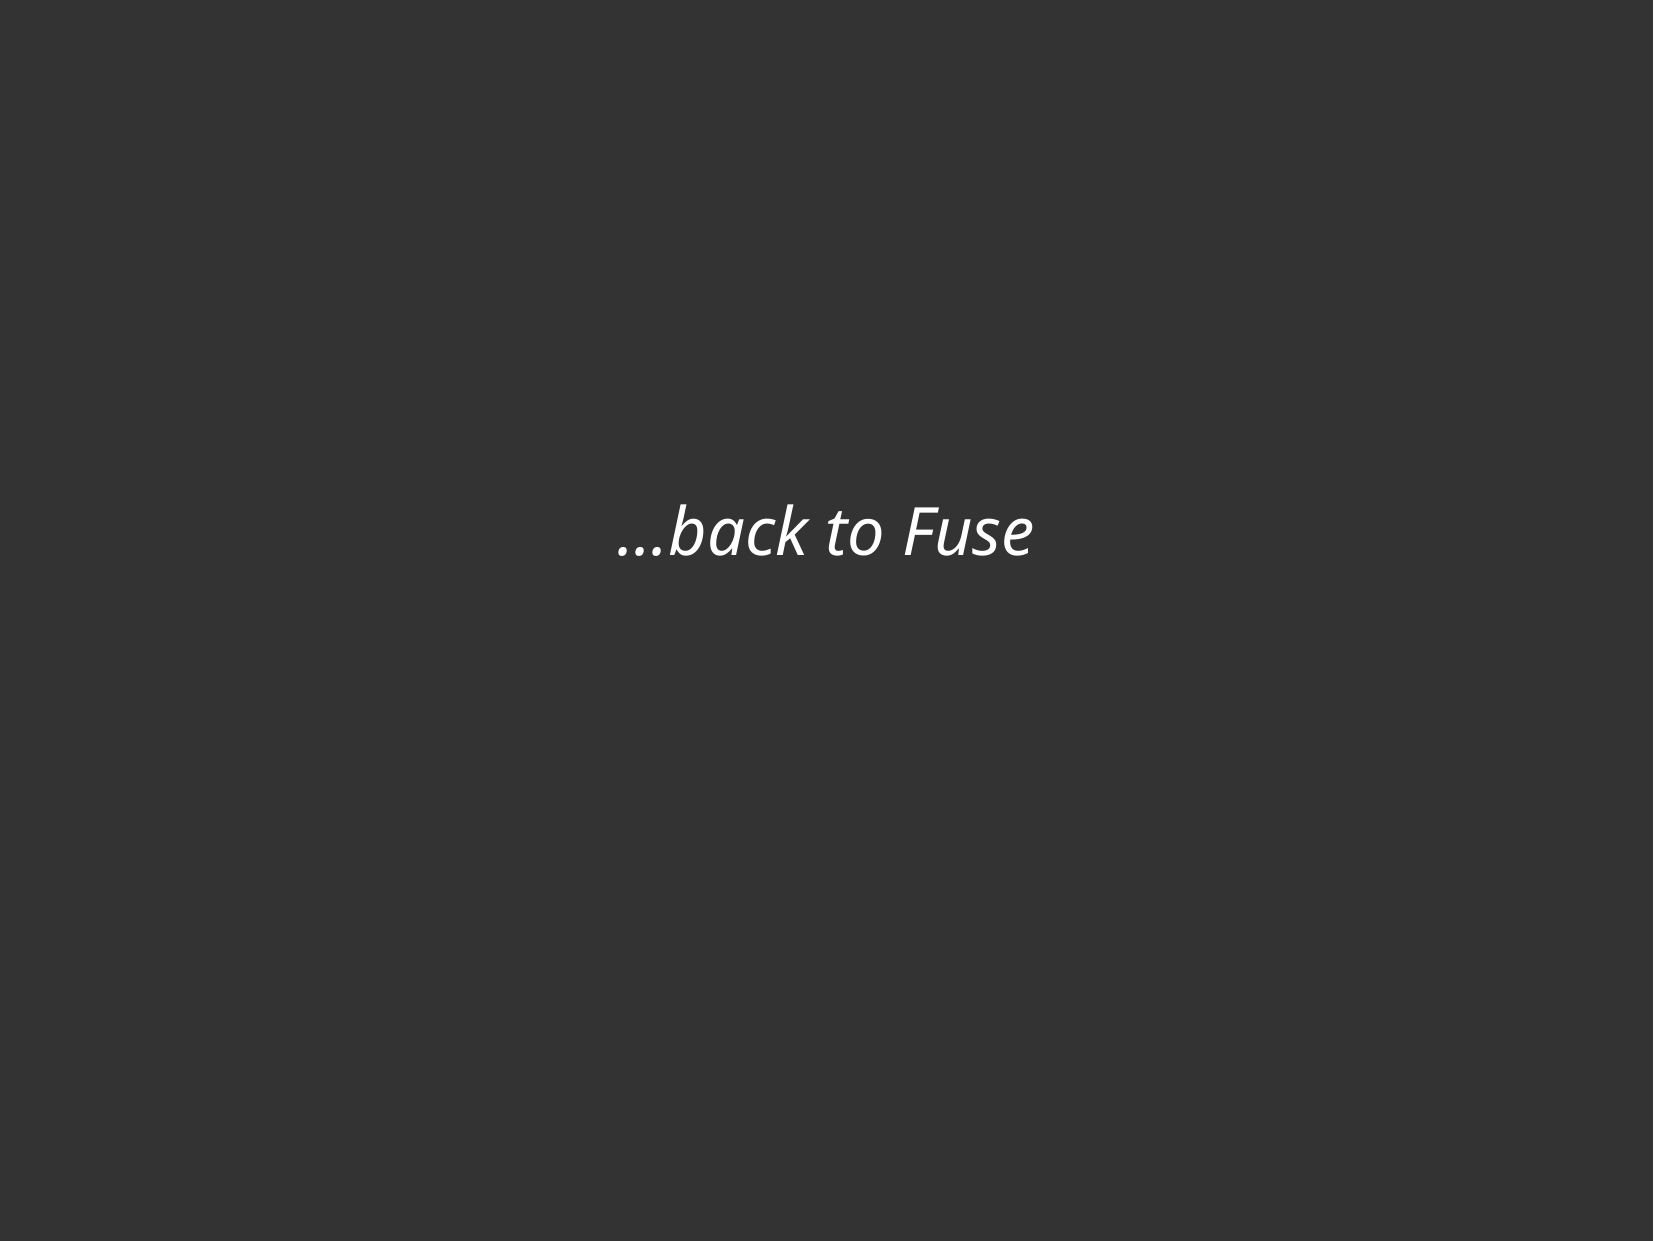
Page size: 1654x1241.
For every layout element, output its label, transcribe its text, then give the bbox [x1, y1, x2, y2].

subtitle ...back to Fuse [82, 49, 1571, 1010]
